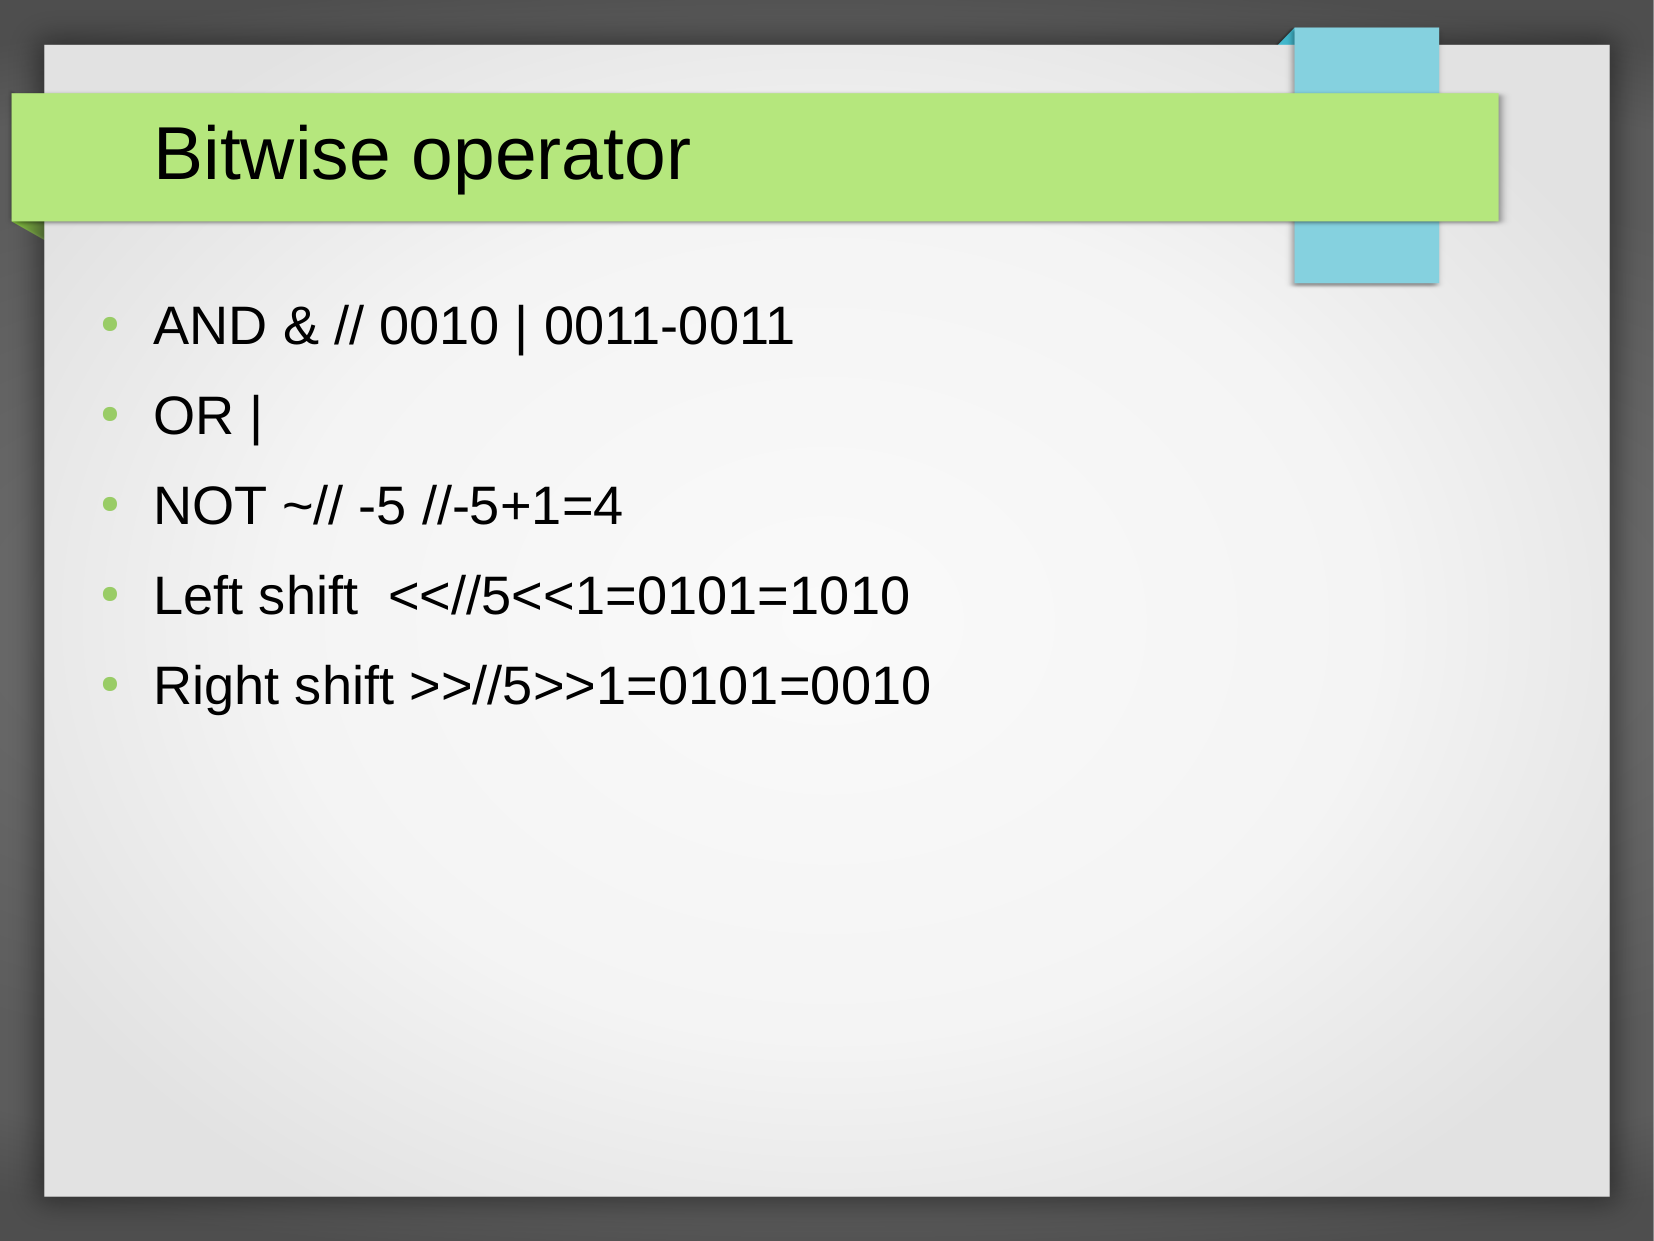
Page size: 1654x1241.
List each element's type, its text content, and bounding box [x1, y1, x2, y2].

picture [0, 0, 1654, 1241]
title Bitwise operator [82, 94, 1264, 213]
list AND & // 0010 | 0011-0011 OR | NOT ~// -5 //-5+1=4 Left shift <<//5<<1=0101=1010 Right shift >>//5>>1=0101=0010 [82, 295, 1571, 1015]
